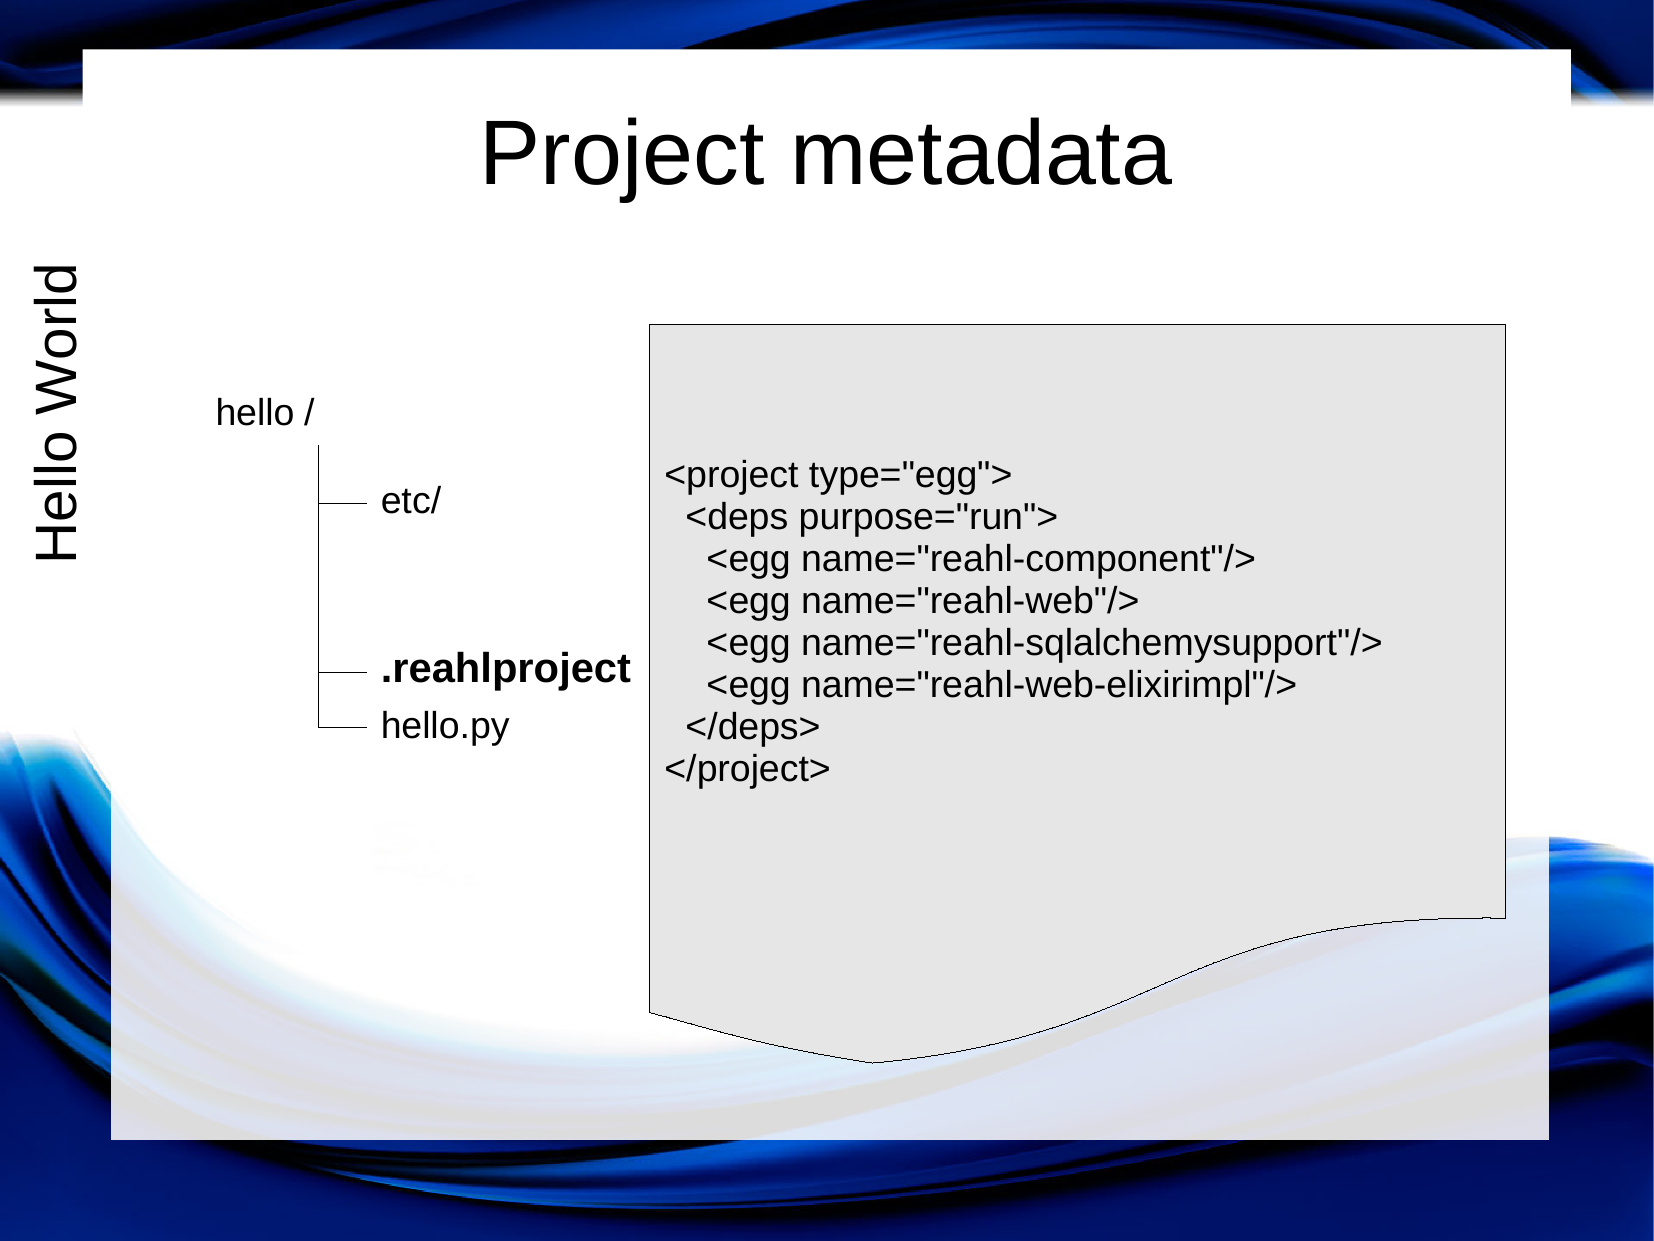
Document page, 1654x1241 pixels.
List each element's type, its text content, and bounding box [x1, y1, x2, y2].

title Hello World [0, 29, 130, 798]
text_box .reahlproject [366, 637, 649, 707]
title Project metadata [130, 49, 1571, 257]
text_box etc/ [366, 472, 544, 534]
text_box hello [200, 383, 378, 446]
picture [0, 0, 1654, 1241]
text_box hello.py [366, 696, 544, 759]
text_box <project type="egg"> <deps purpose="run"> <egg name="reahl-component"/> <egg name="reahl-web"/> <egg name="reahl-sqlalchemysupport"/> <egg name="reahl-web-elixirimpl"/> </deps> </project> [649, 324, 1506, 1064]
